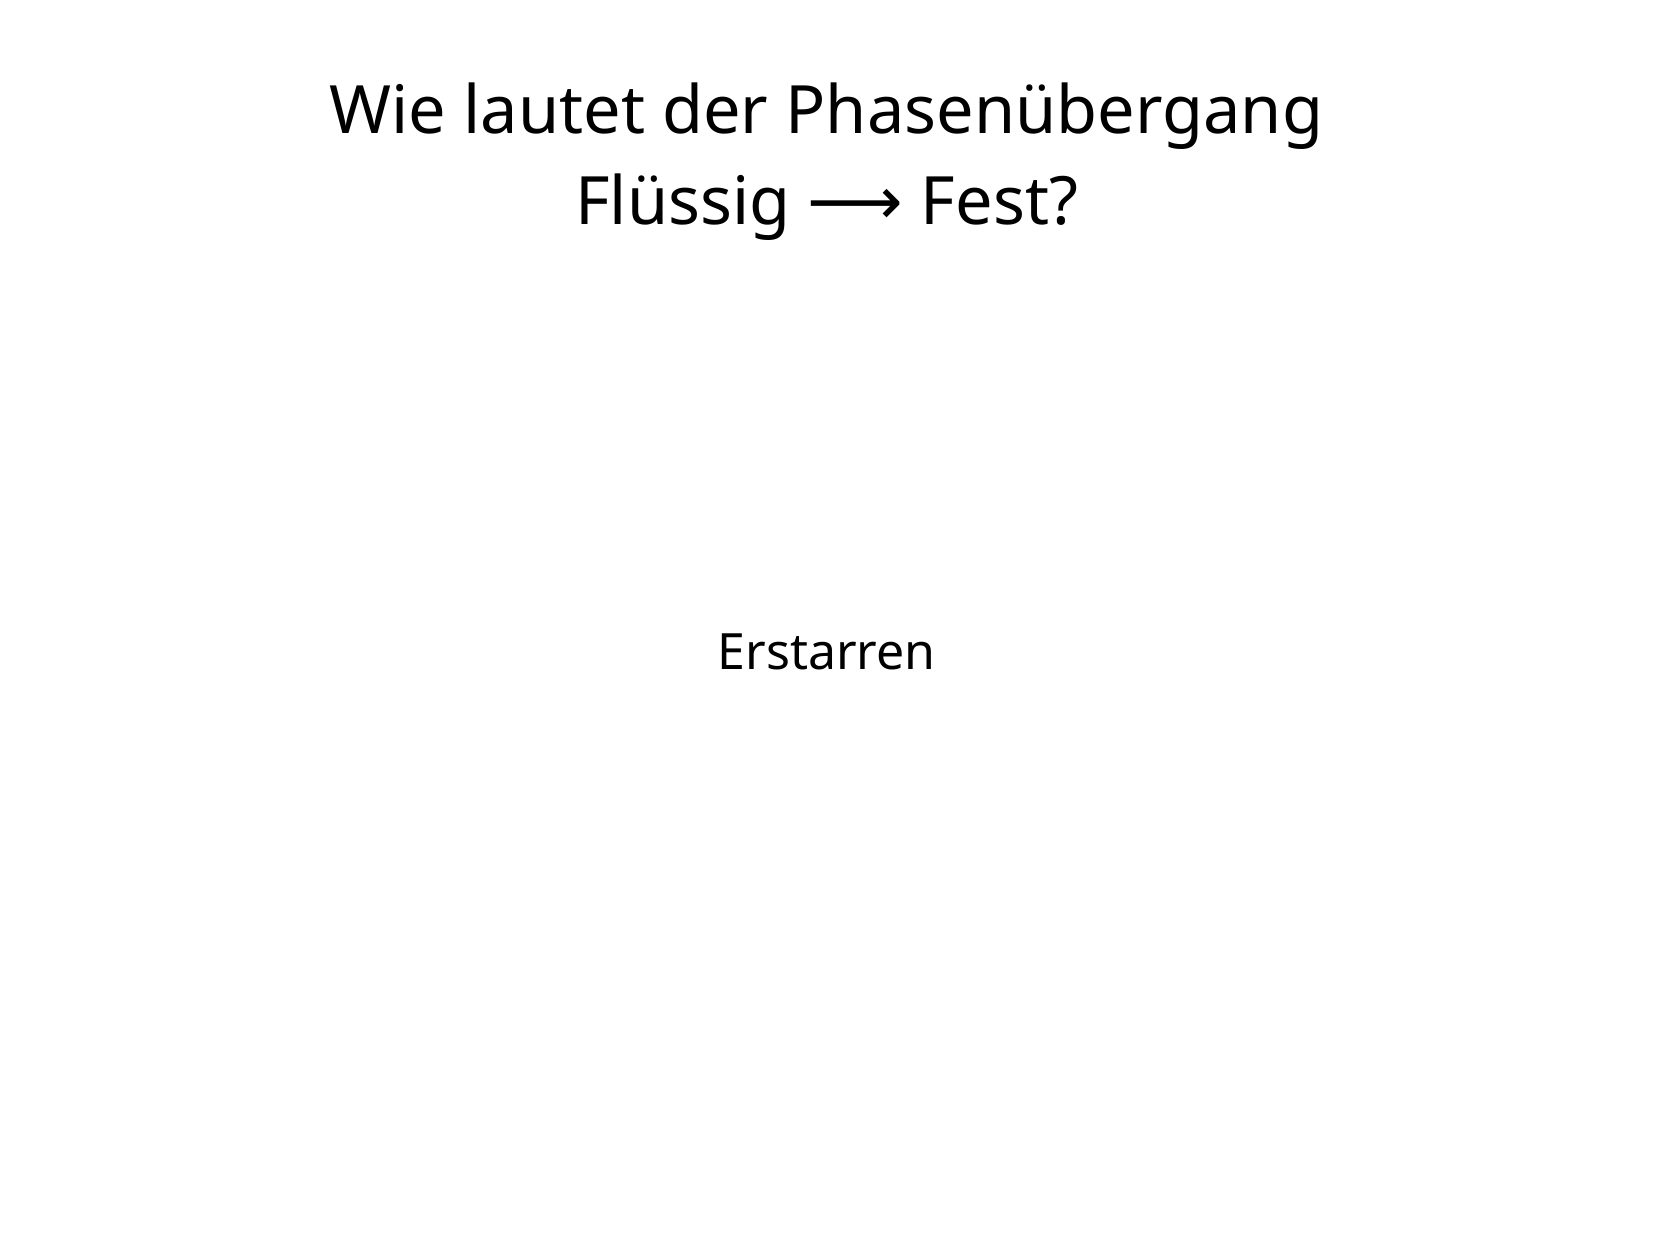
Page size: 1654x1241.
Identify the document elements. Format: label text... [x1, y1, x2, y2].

subtitle Erstarren [82, 290, 1571, 1010]
title Wie lautet der Phasenübergang Flüssig ⟶ Fest? [82, 49, 1571, 257]
